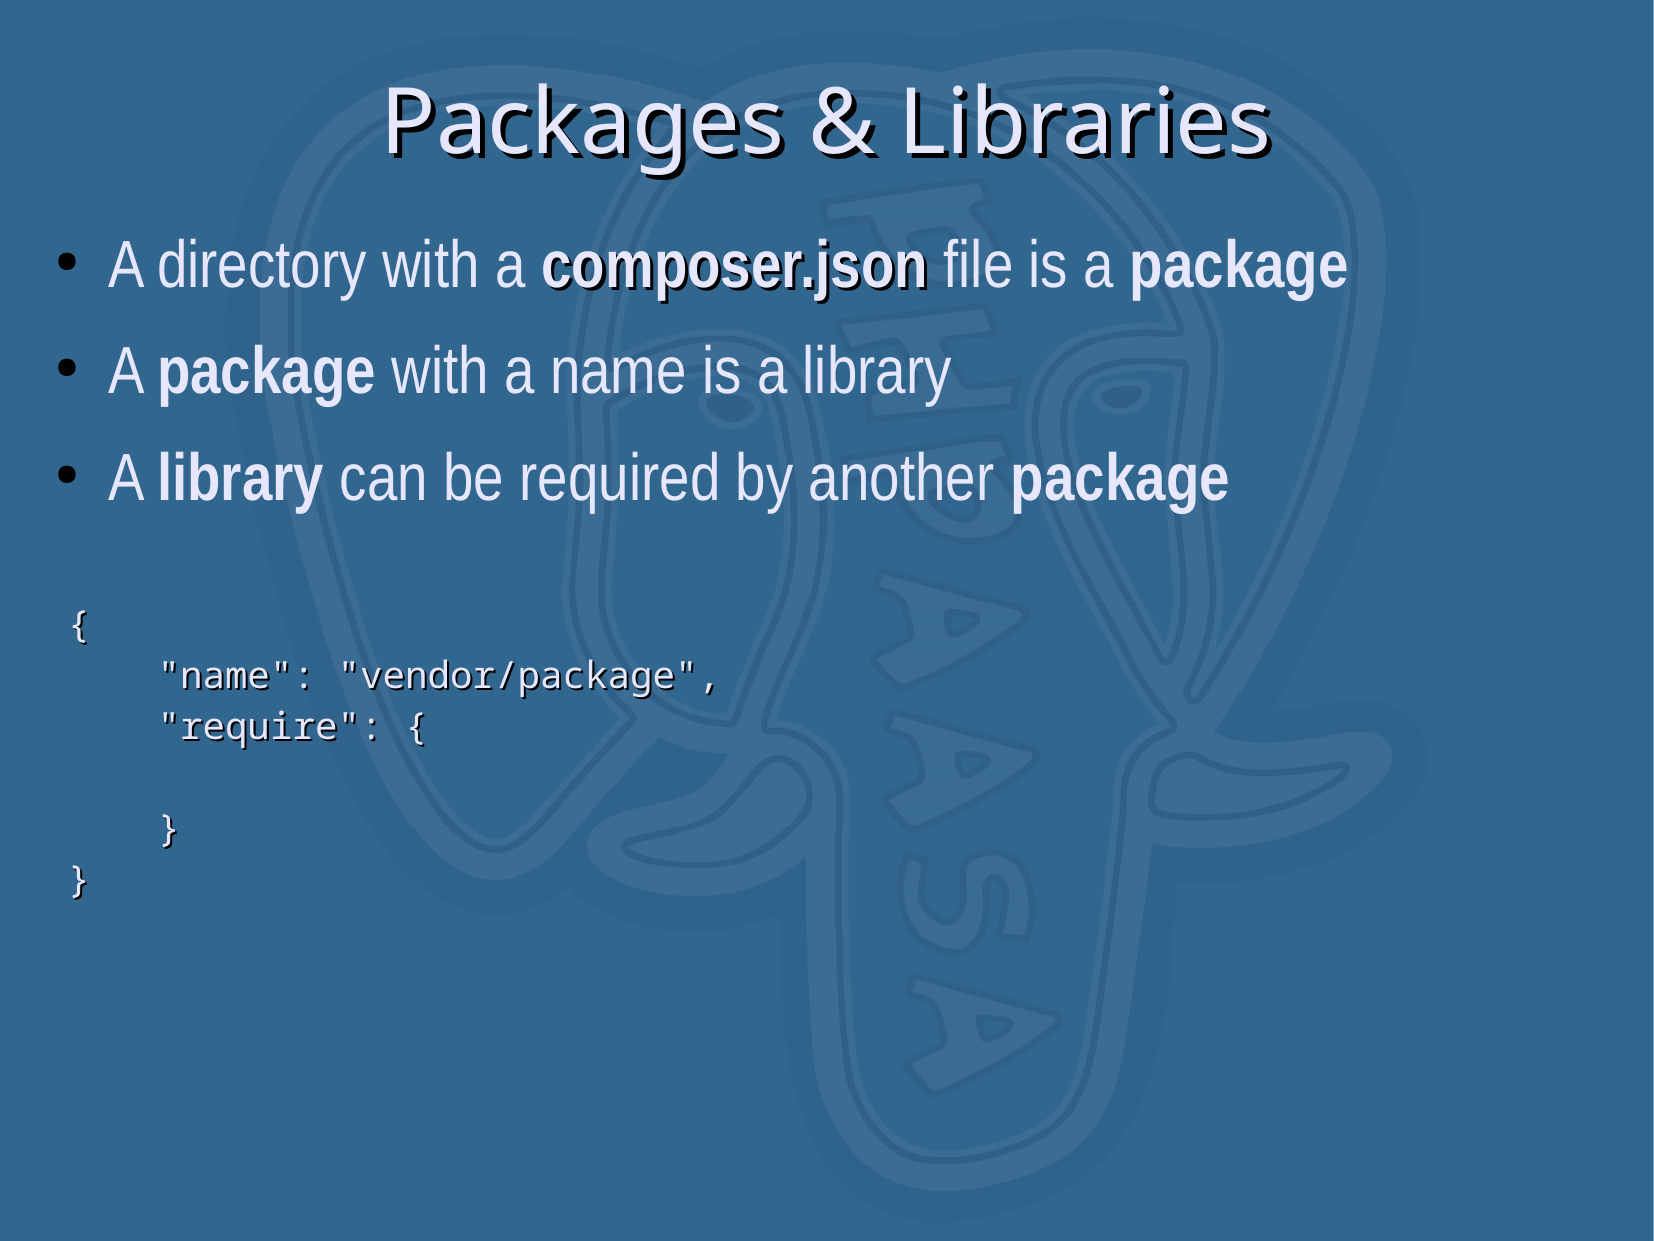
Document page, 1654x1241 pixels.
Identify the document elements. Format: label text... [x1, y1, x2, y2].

list A directory with a composer.json file is a package A package with a name is a library A library can be required by another package { "name": "vendor/package", "require": { } } [37, 225, 1613, 1201]
picture [0, 0, 1654, 1241]
title Packages & Libraries [82, 49, 1571, 188]
